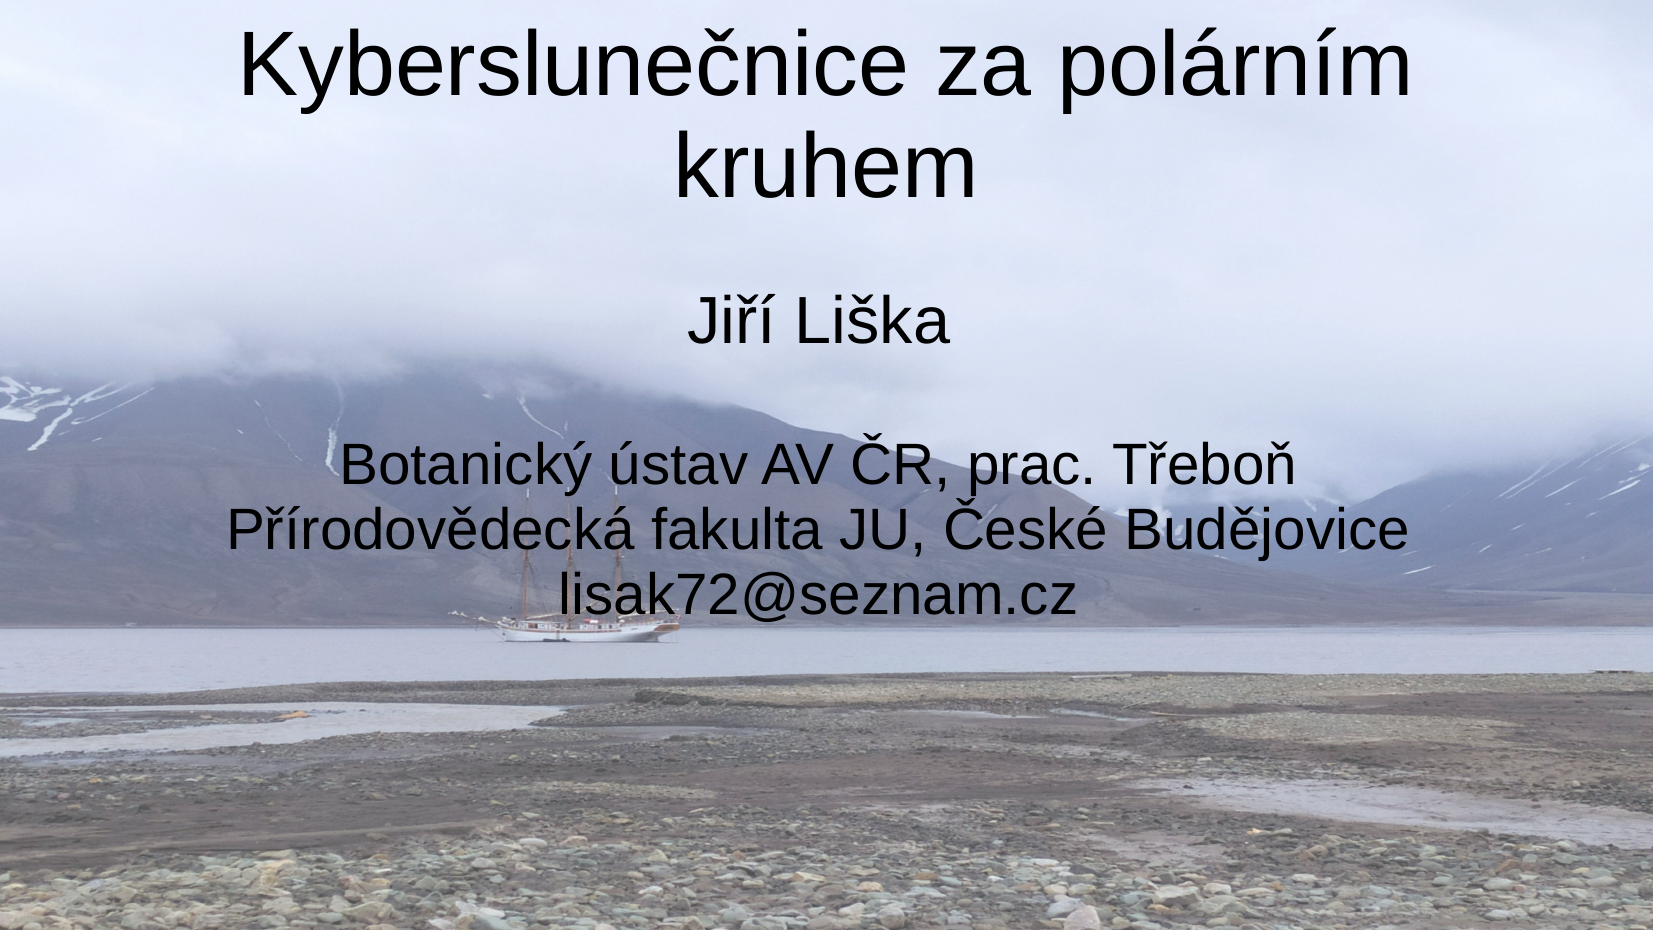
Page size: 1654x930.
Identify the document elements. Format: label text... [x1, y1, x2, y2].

title Kyberslunečnice za polárním kruhem [82, 12, 1571, 218]
subtitle Jiří Liška Botanický ústav AV ČR, prac. Třeboň Přírodovědecká fakulta JU, České Budějovice lisak72@seznam.cz [75, 217, 1563, 757]
